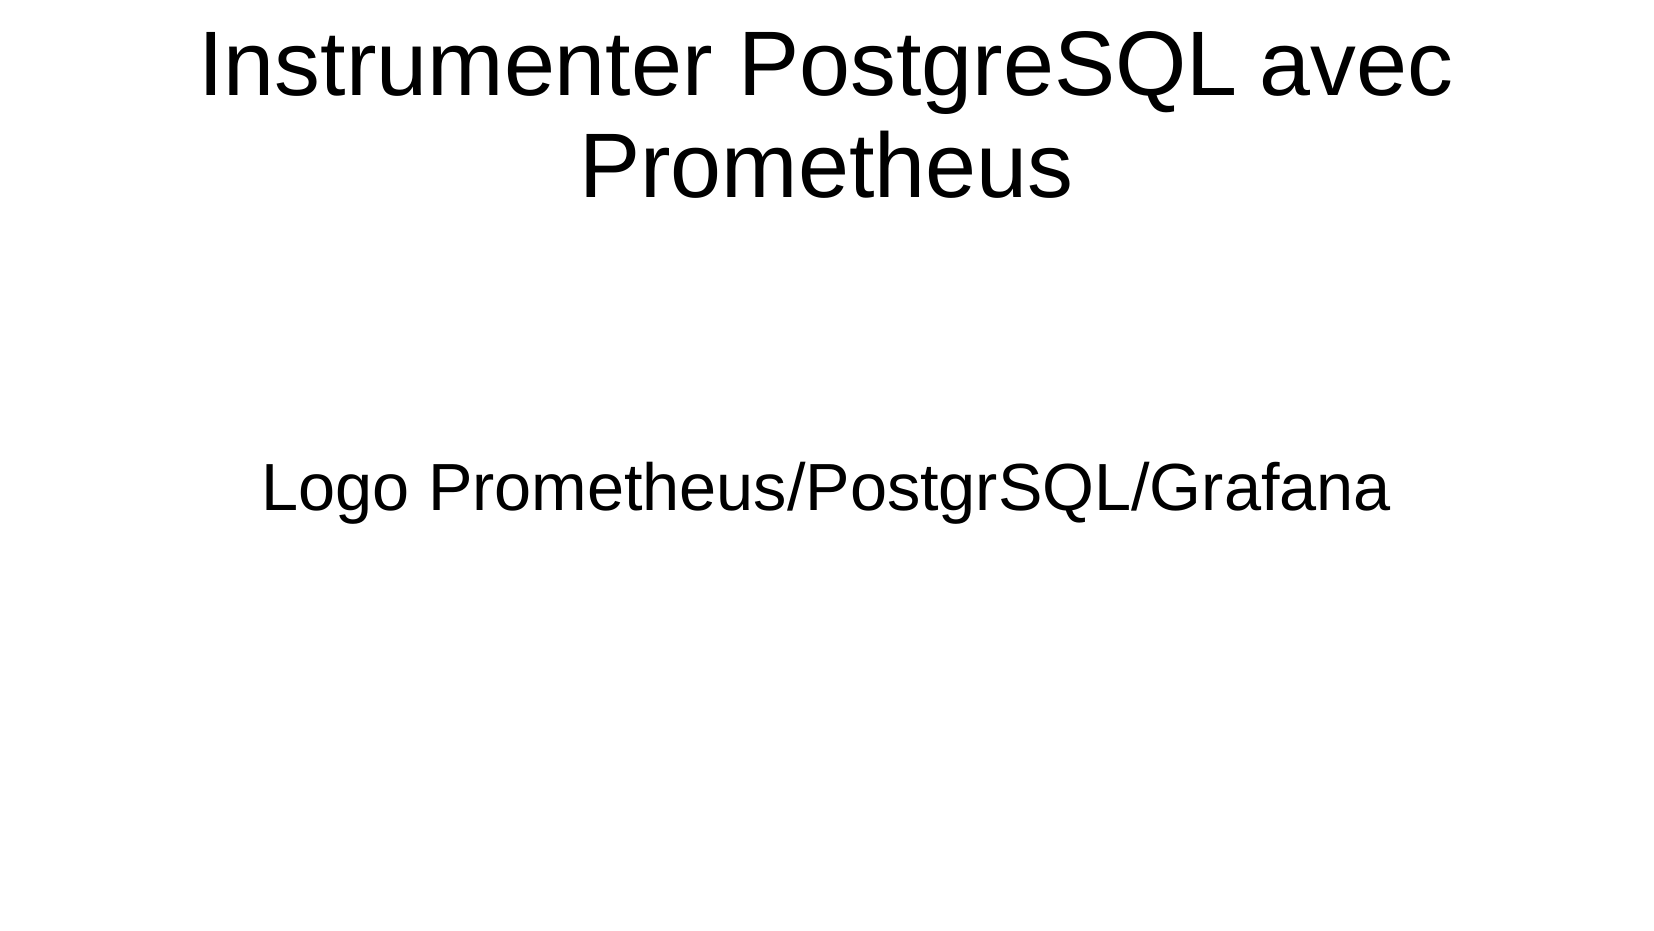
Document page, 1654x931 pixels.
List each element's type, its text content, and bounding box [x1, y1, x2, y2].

title Instrumenter PostgreSQL avec Prometheus [82, 12, 1571, 217]
subtitle Logo Prometheus/PostgrSQL/Grafana [82, 217, 1571, 758]
